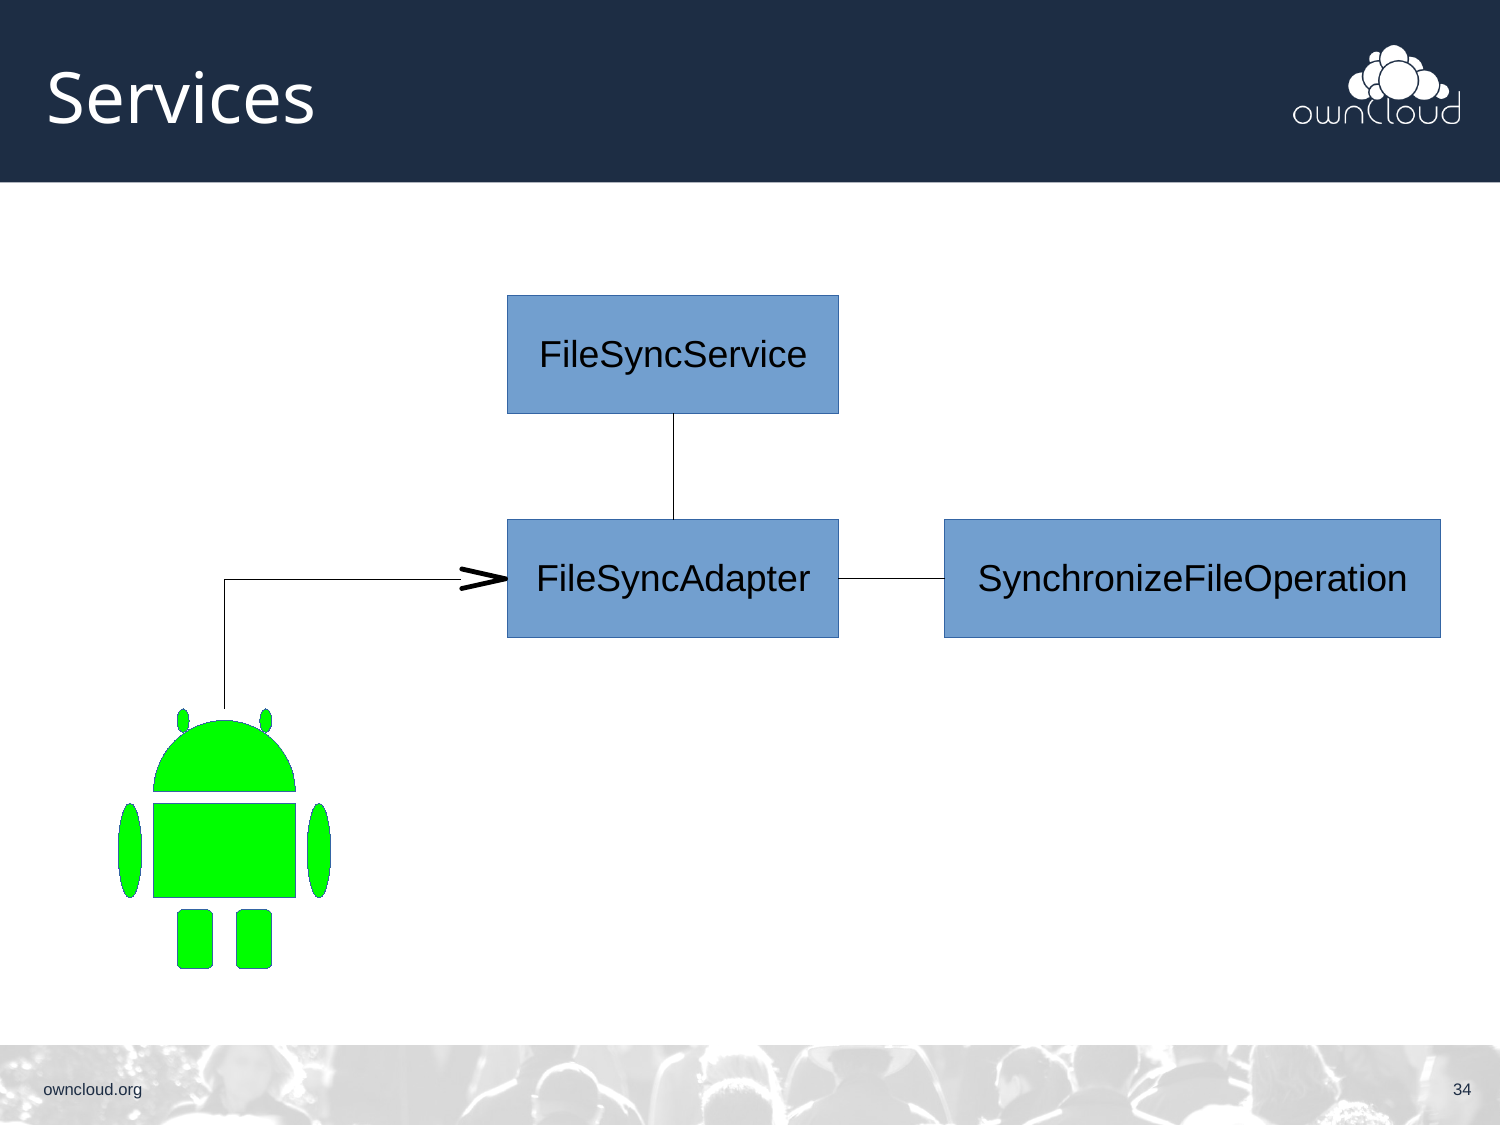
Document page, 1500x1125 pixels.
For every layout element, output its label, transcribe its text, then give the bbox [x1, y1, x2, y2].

text_box FileSyncAdapter [507, 519, 839, 638]
text_box [118, 803, 142, 898]
picture [1293, 45, 1460, 124]
text_box [153, 803, 296, 898]
text_box FileSyncService [507, 295, 839, 414]
text_box [236, 909, 272, 969]
title Services [46, 5, 1258, 187]
text_box SynchronizeFileOperation [944, 519, 1441, 638]
picture [0, 1045, 1500, 1125]
text_box [153, 708, 296, 792]
text_box [307, 803, 331, 898]
text_box [177, 909, 213, 969]
